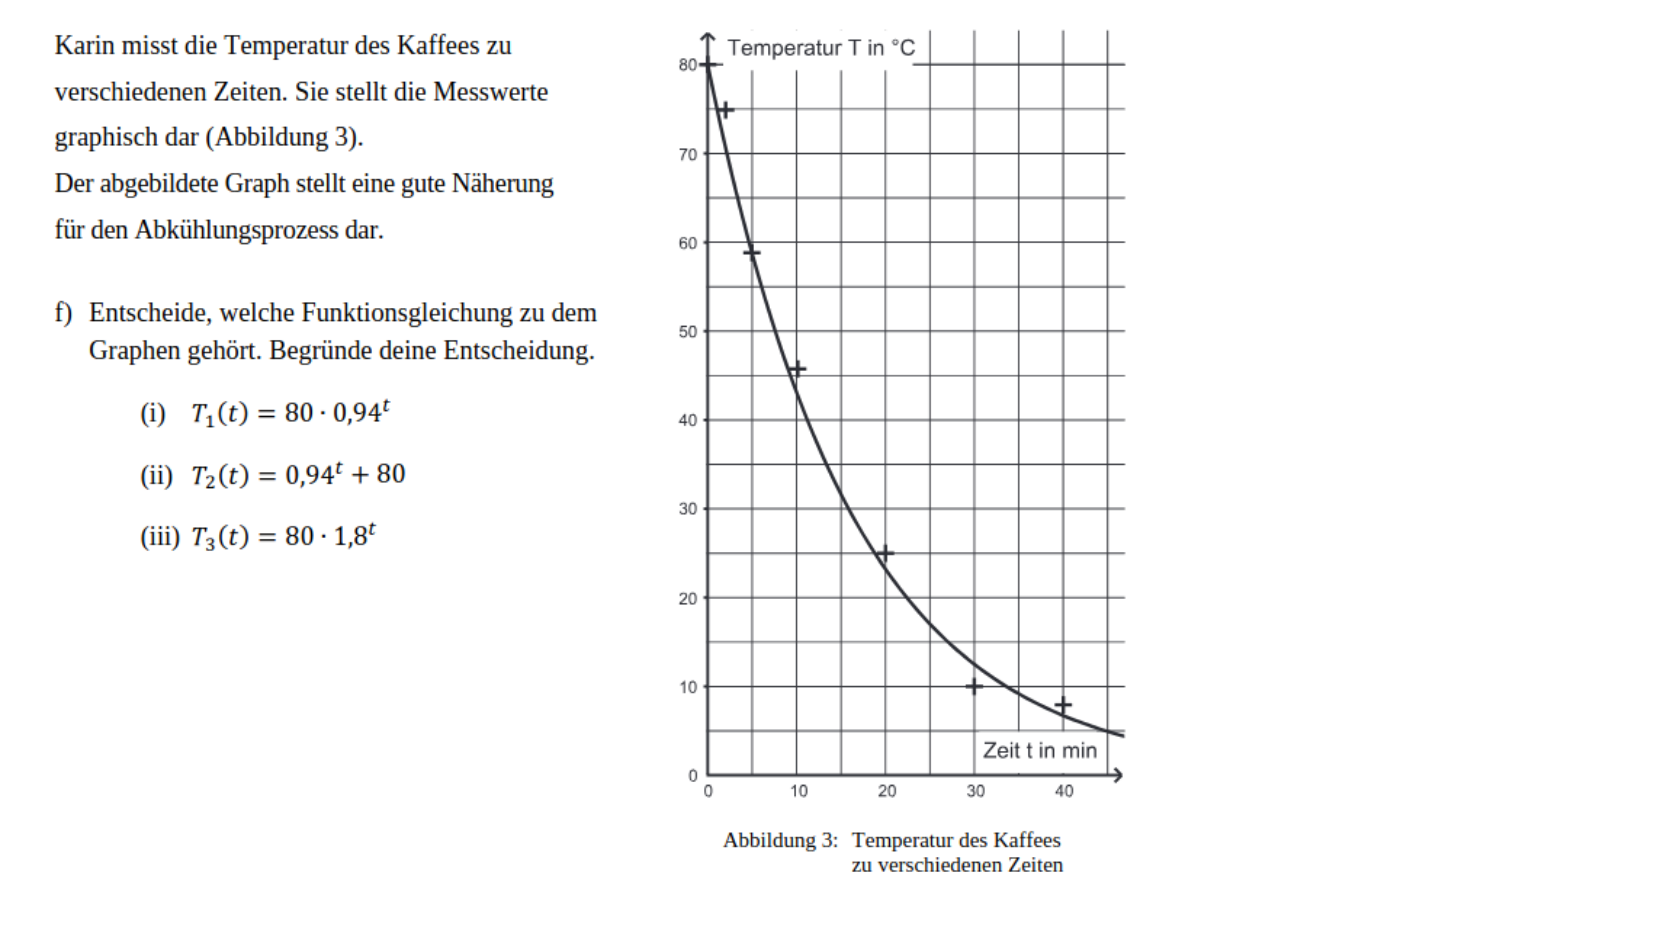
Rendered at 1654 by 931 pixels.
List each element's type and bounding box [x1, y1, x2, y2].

picture [22, 2, 1178, 931]
